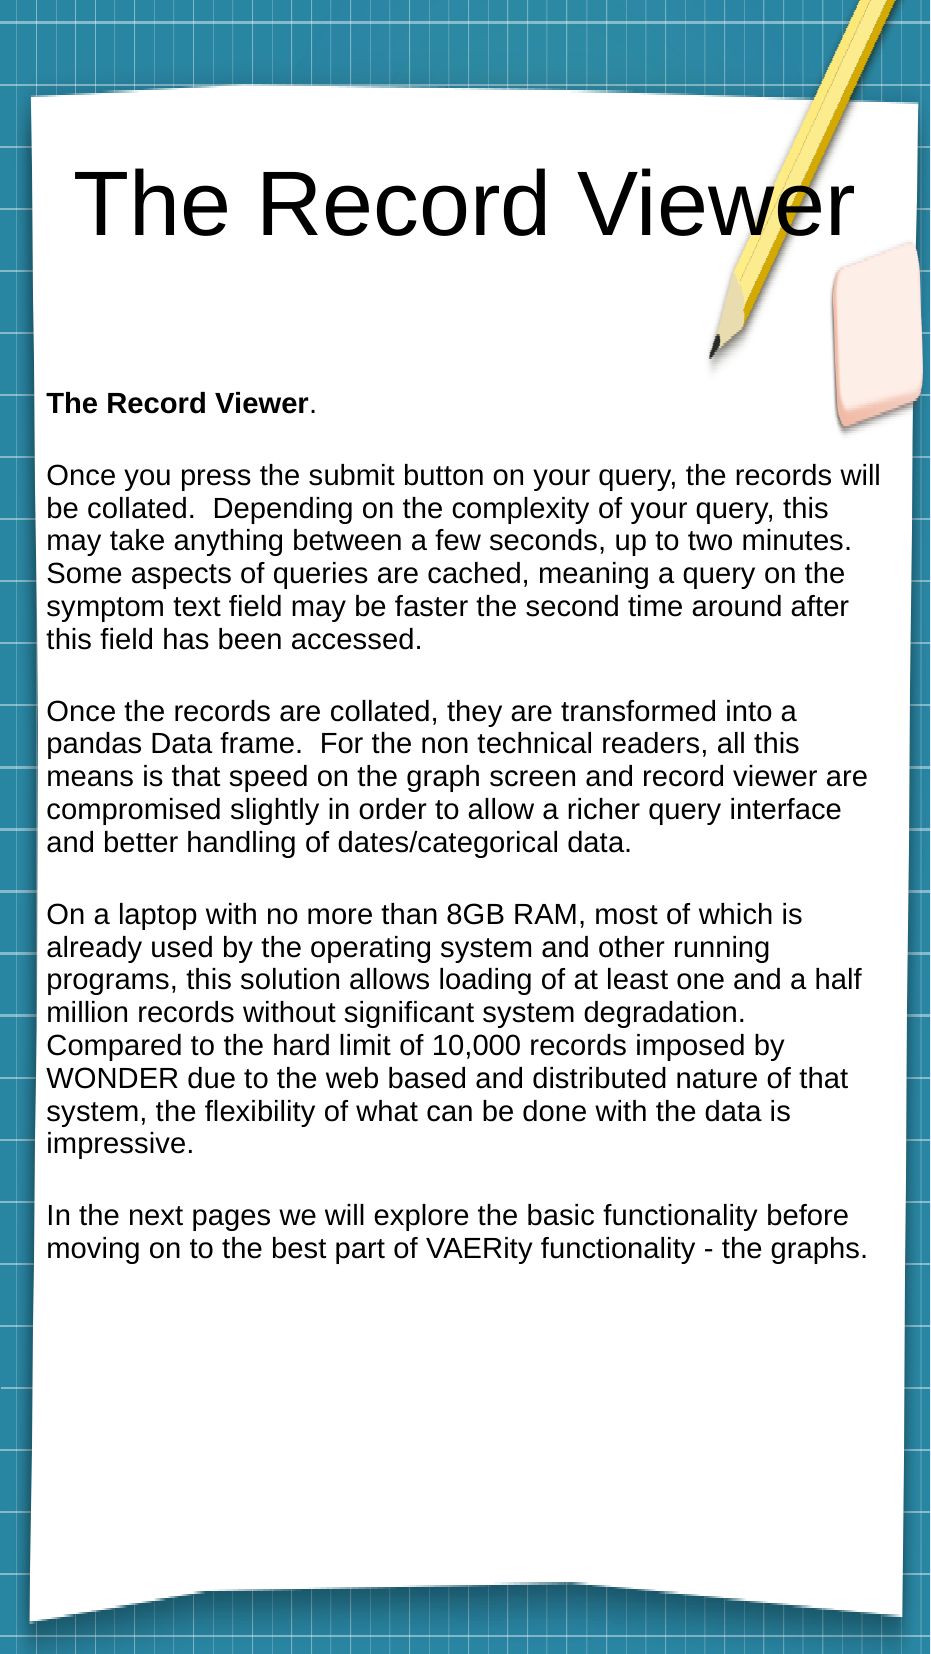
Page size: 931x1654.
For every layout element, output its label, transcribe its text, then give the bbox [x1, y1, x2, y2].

title The Record Viewer [46, 65, 884, 342]
list The Record Viewer. Once you press the submit button on your query, the records will be collated. Depending on the complexity of your query, this may take anything between a few seconds, up to two minutes. Some aspects of queries are cached, meaning a query on the symptom text field may be faster the second time around after this field has been accessed. Once the records are collated, they are transformed into a pandas Data frame. For the non technical readers, all this means is that speed on the graph screen and record viewer are compromised slightly in order to allow a richer query interface and better handling of dates/categorical data. On a laptop with no more than 8GB RAM, most of which is already used by the operating system and other running programs, this solution allows loading of at least one and a half million records without significant system degradation. Compared to the hard limit of 10,000 records imposed by WONDER due to the web based and distributed nature of that system, the flexibility of what can be done with the data is impressive. In the next pages we will explore the basic functionality before moving on to the best part of VAERity functionality - the graphs. [46, 386, 884, 1346]
picture [0, 0, 931, 1654]
